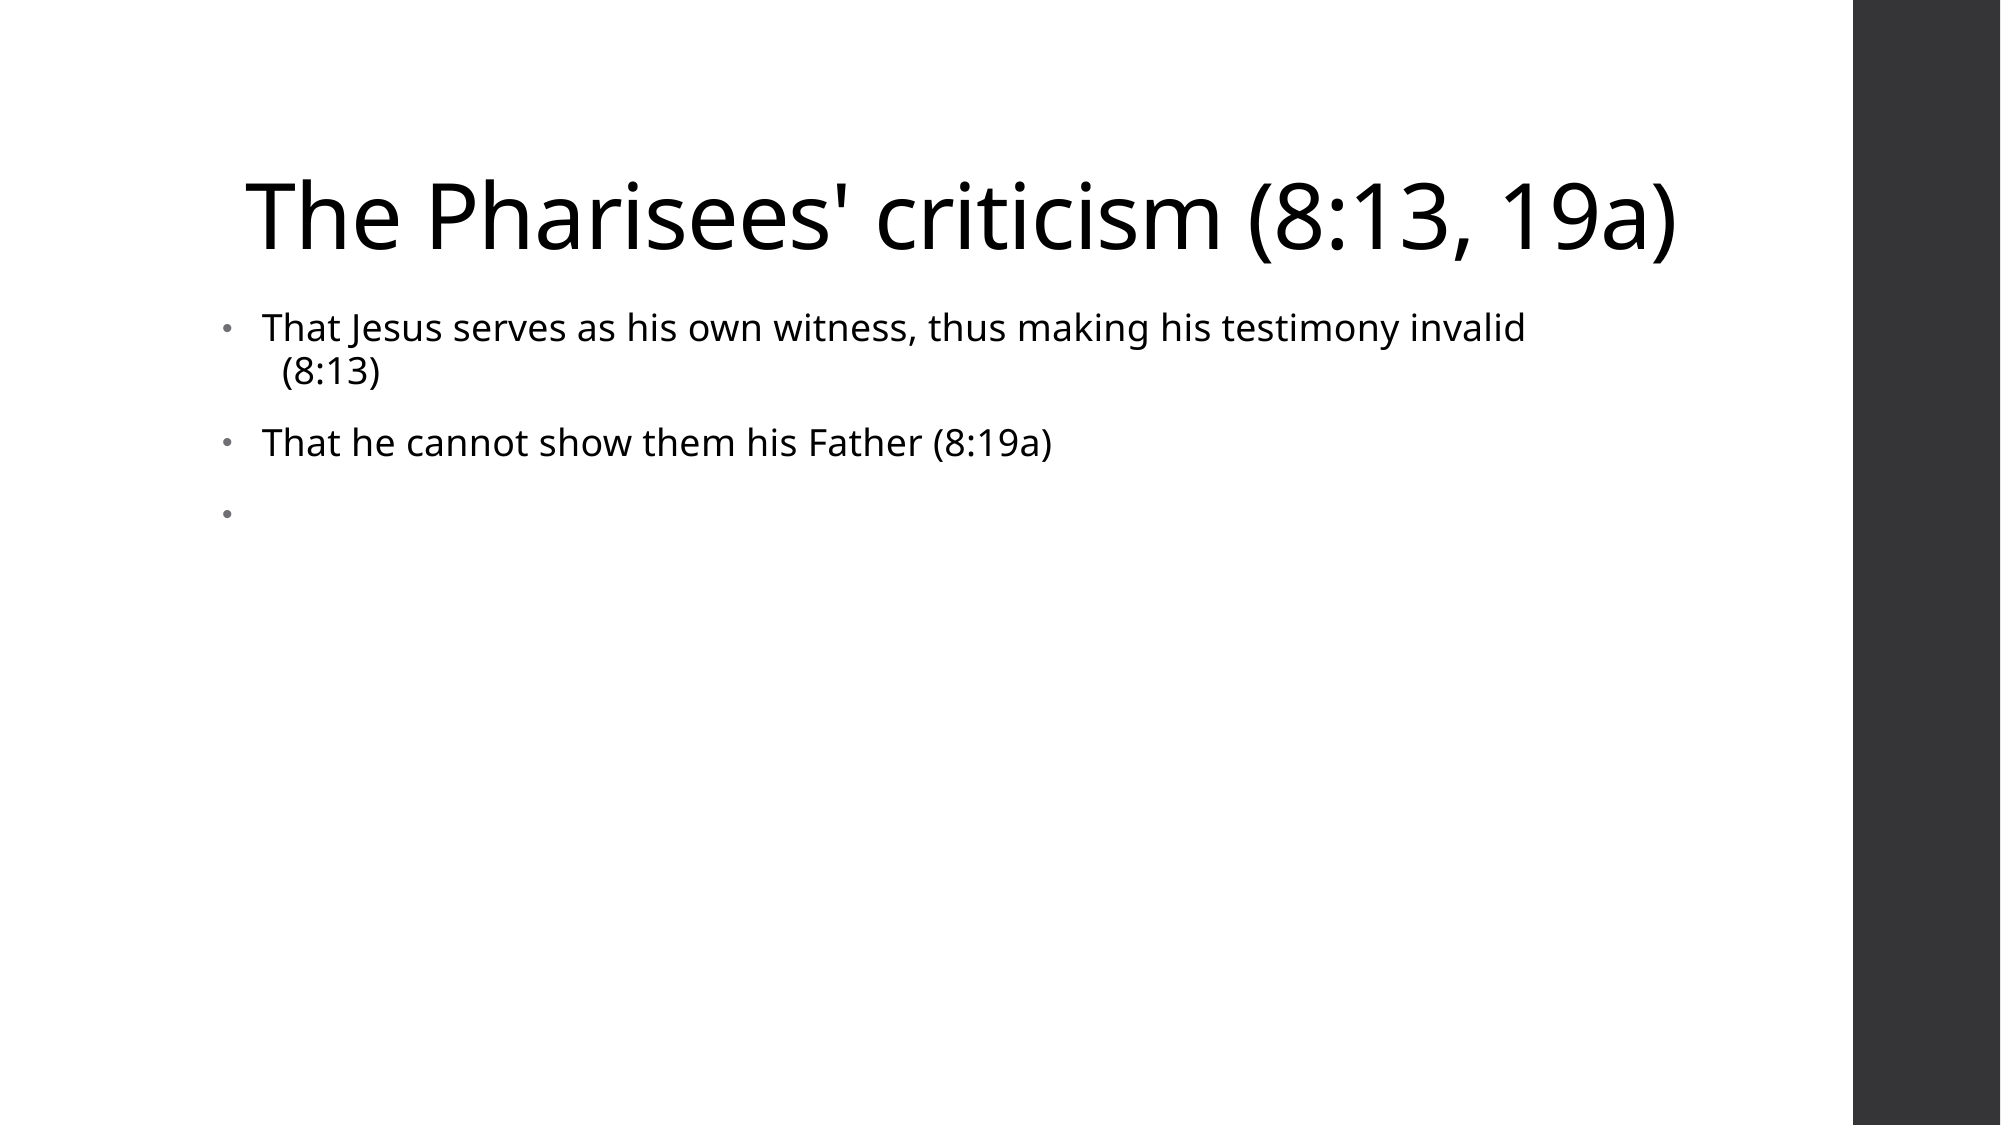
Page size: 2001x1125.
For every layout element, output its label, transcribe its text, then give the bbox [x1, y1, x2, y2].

list That Jesus serves as his own witness, thus making his testimony invalid (8:13) That he cannot show them his Father (8:19a) [206, 299, 1617, 1014]
title The Pharisees' criticism (8:13, 19a) [206, 60, 1797, 278]
